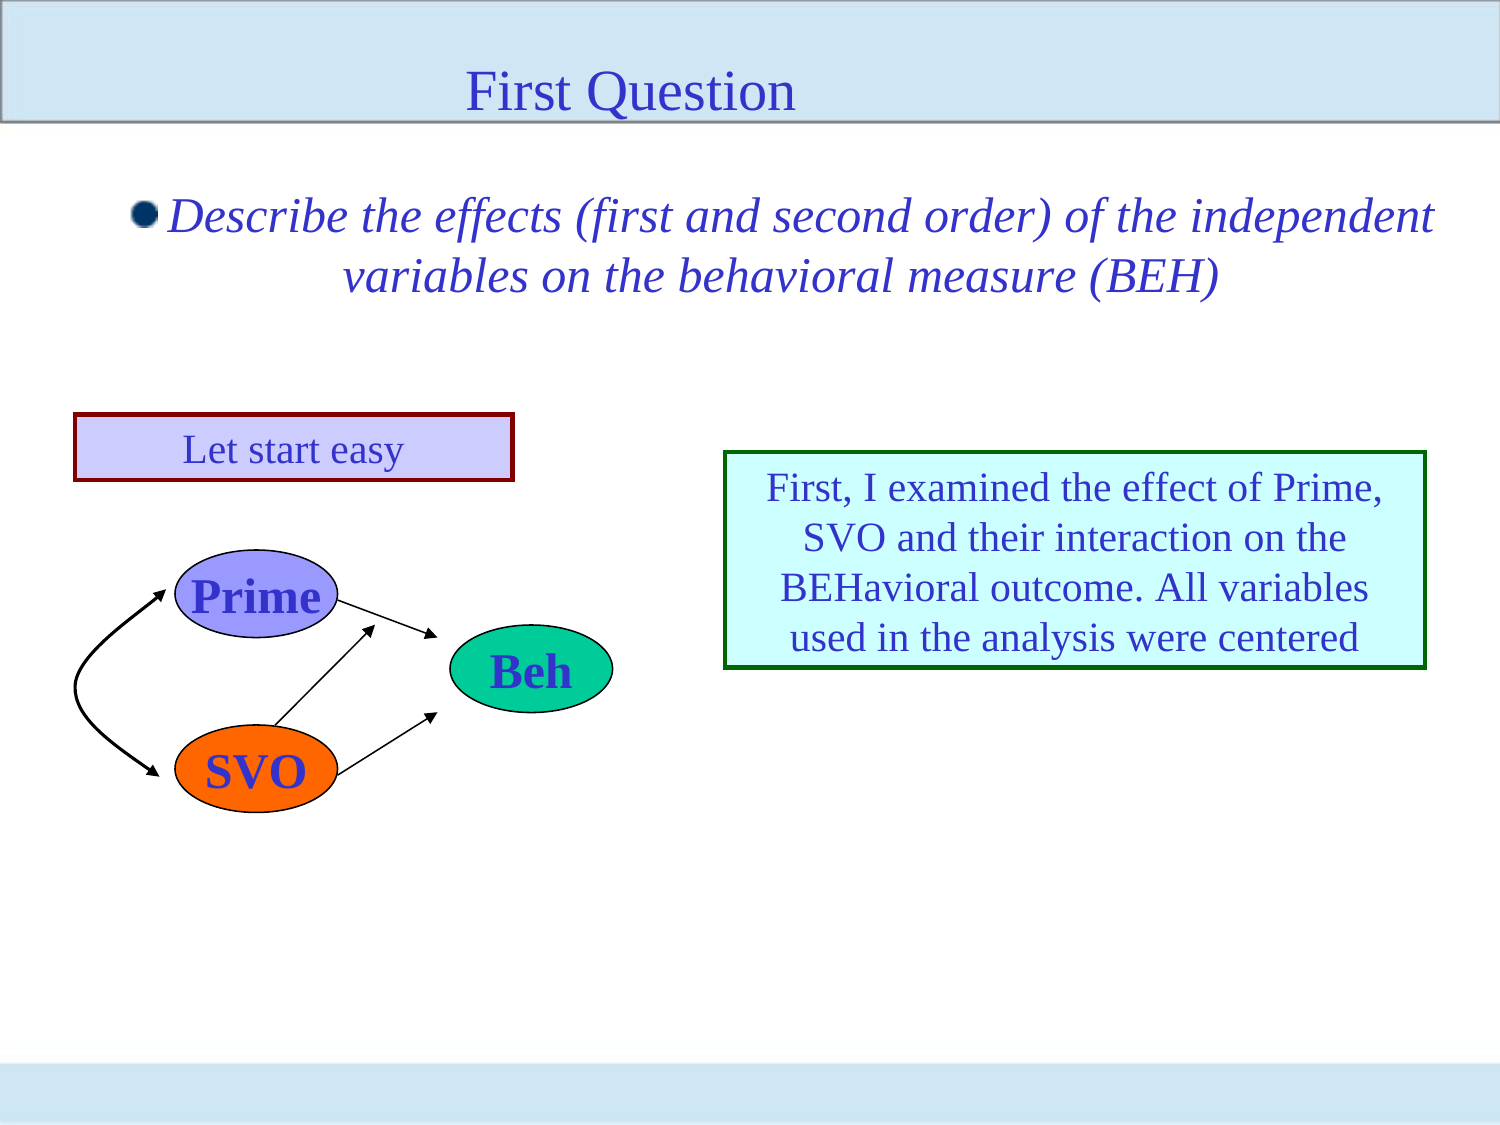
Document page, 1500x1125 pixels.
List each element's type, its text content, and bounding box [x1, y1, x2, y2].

text_box Let start easy [75, 414, 513, 480]
text_box Prime [174, 549, 338, 638]
text_box Describe the effects (first and second order) of the independent variables on the behavioral measure (BEH) [112, 174, 1450, 311]
text_box SVO [174, 724, 338, 813]
title First Question [150, 37, 1113, 138]
picture [0, 0, 1500, 1125]
text_box Beh [450, 624, 613, 713]
text_box First, I examined the effect of Prime, SVO and their interaction on the BEHavioral outcome. All variables used in the analysis were centered [724, 451, 1425, 668]
